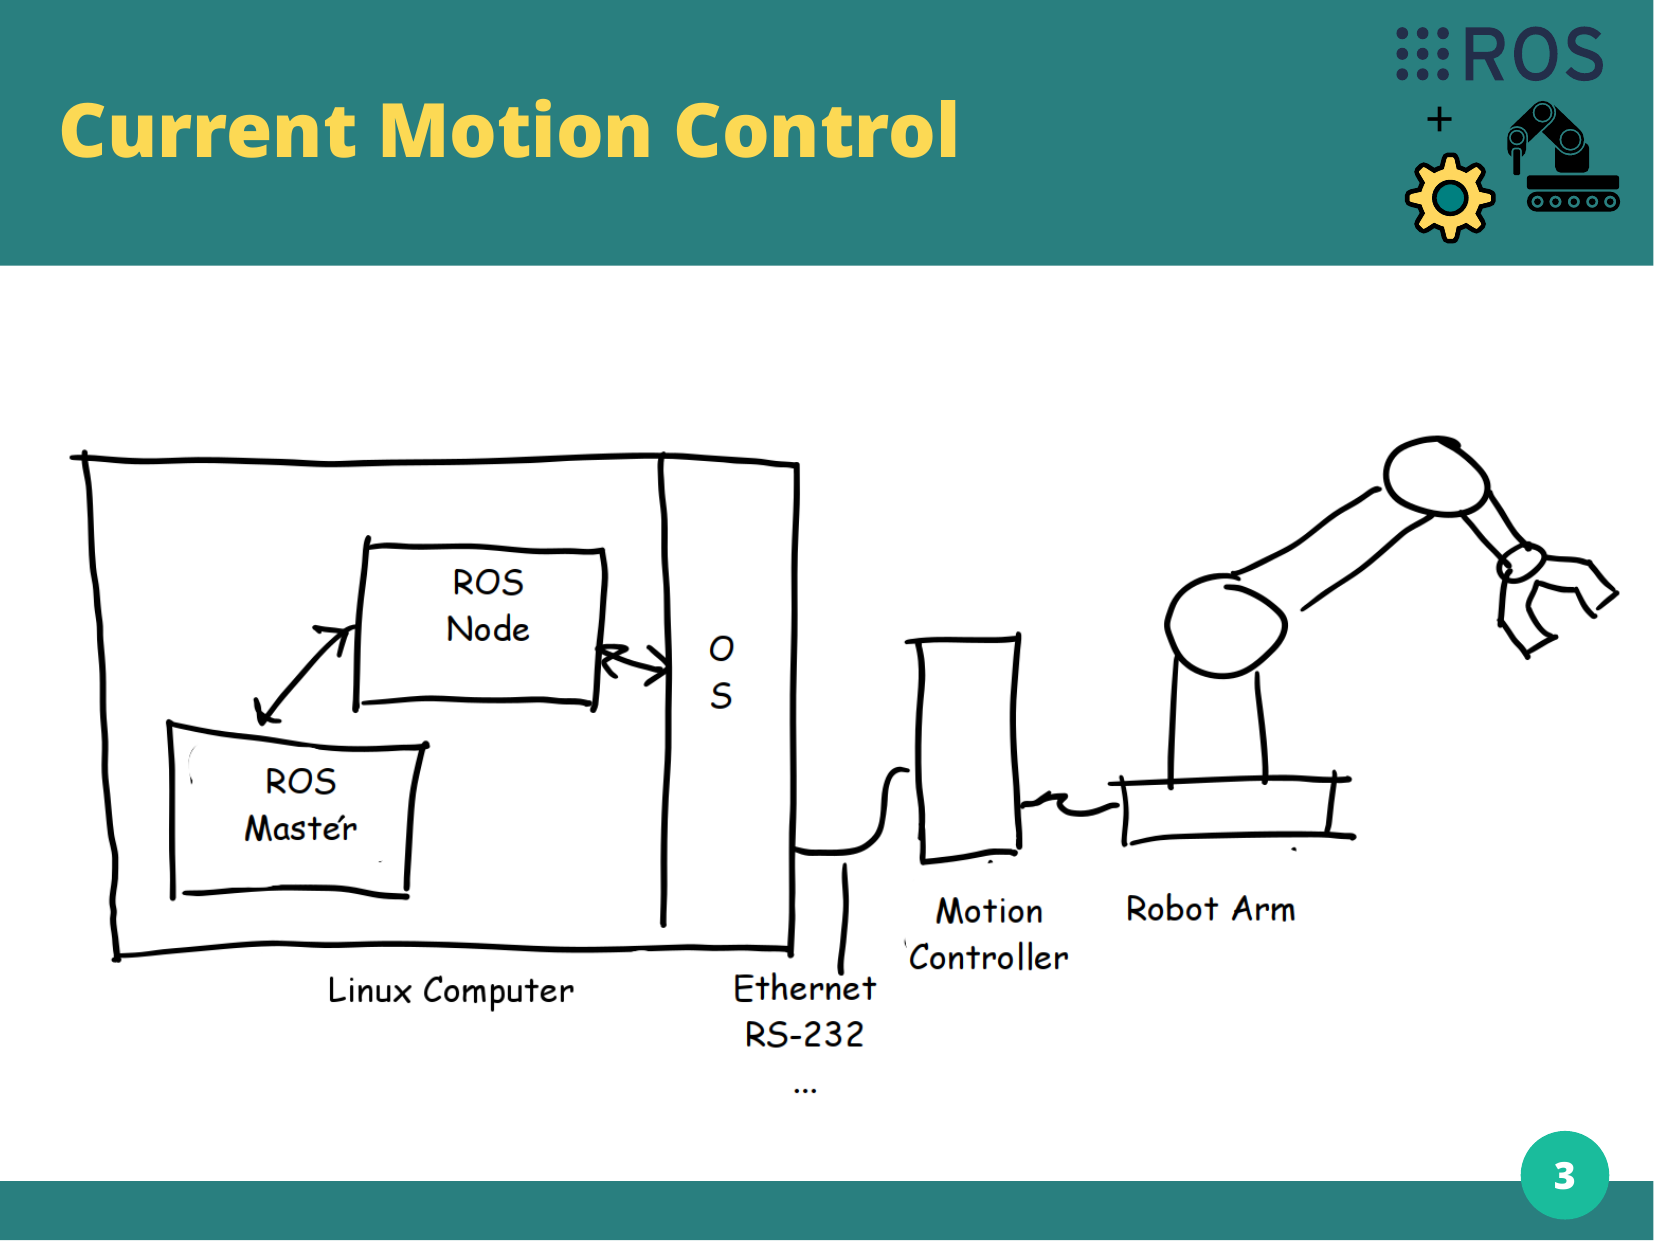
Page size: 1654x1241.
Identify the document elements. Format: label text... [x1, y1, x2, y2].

title Current Motion Control [59, 49, 1595, 207]
picture [59, 425, 1630, 1127]
